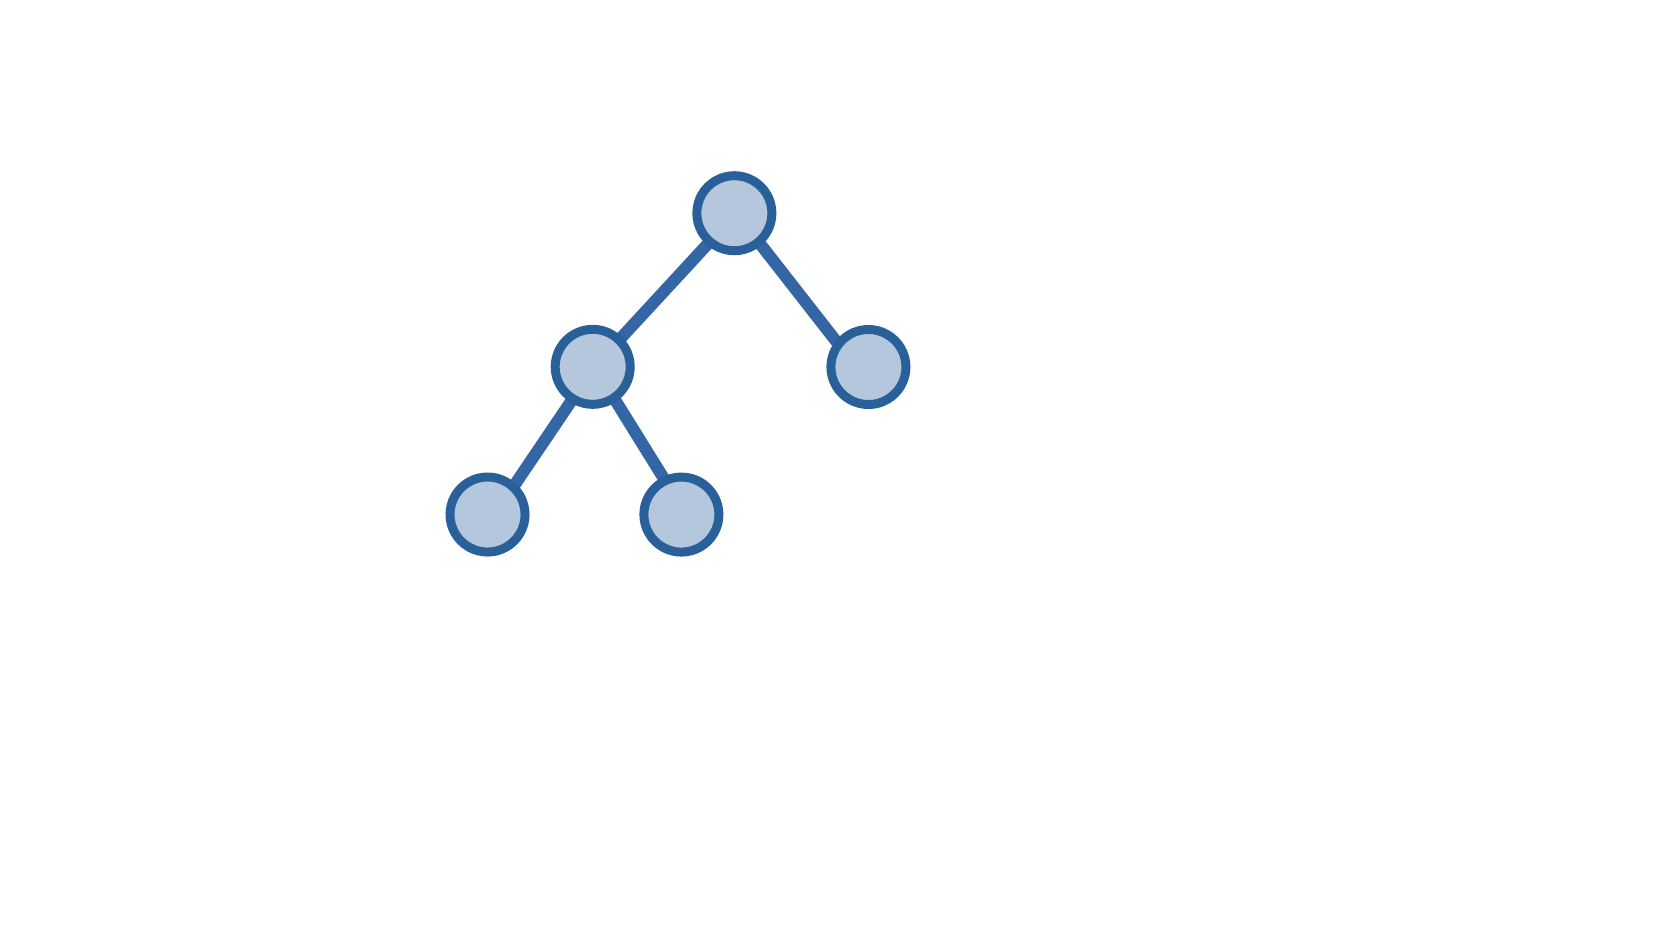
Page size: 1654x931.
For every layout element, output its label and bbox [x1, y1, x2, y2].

text_box [830, 329, 906, 405]
text_box [450, 476, 526, 553]
text_box [696, 175, 772, 251]
text_box [643, 477, 719, 553]
text_box [555, 329, 631, 405]
